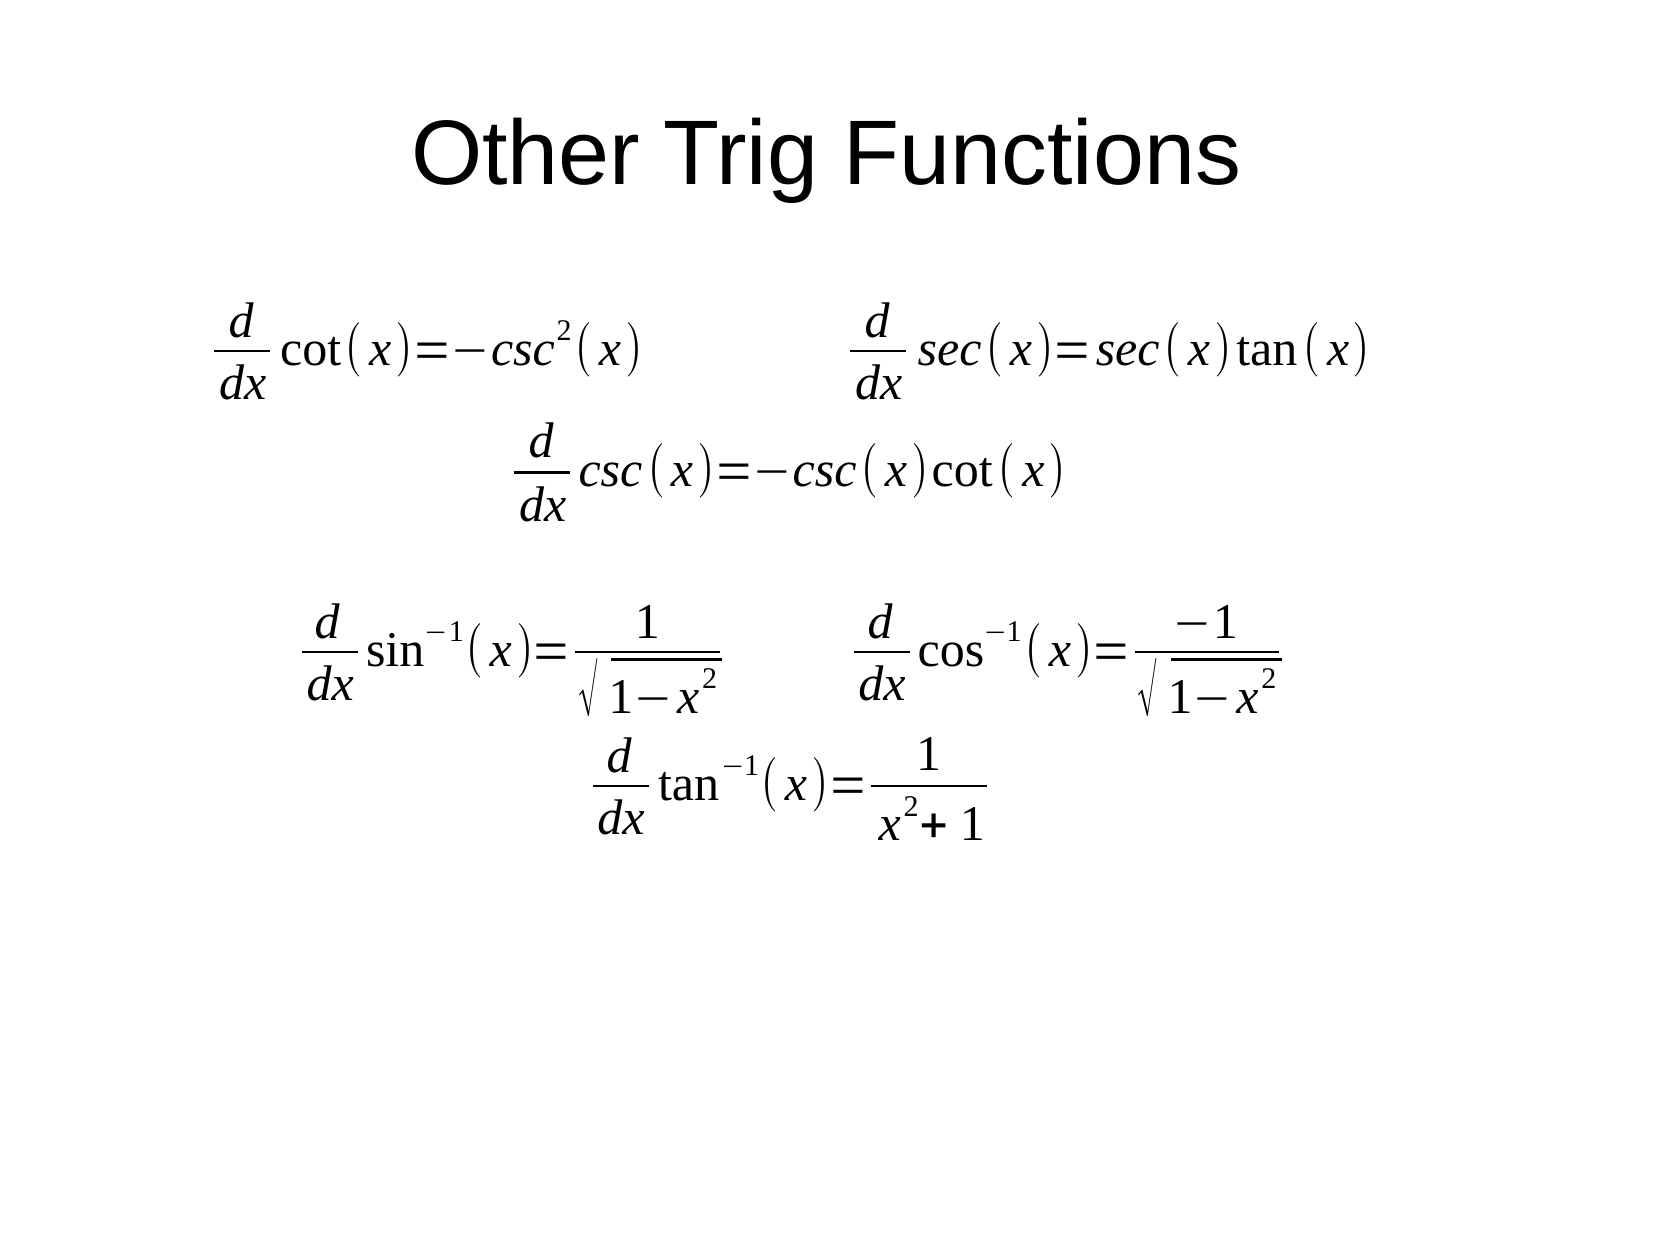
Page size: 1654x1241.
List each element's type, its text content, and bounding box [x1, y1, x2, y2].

chart [206, 291, 1376, 853]
title Other Trig Functions [82, 49, 1571, 257]
